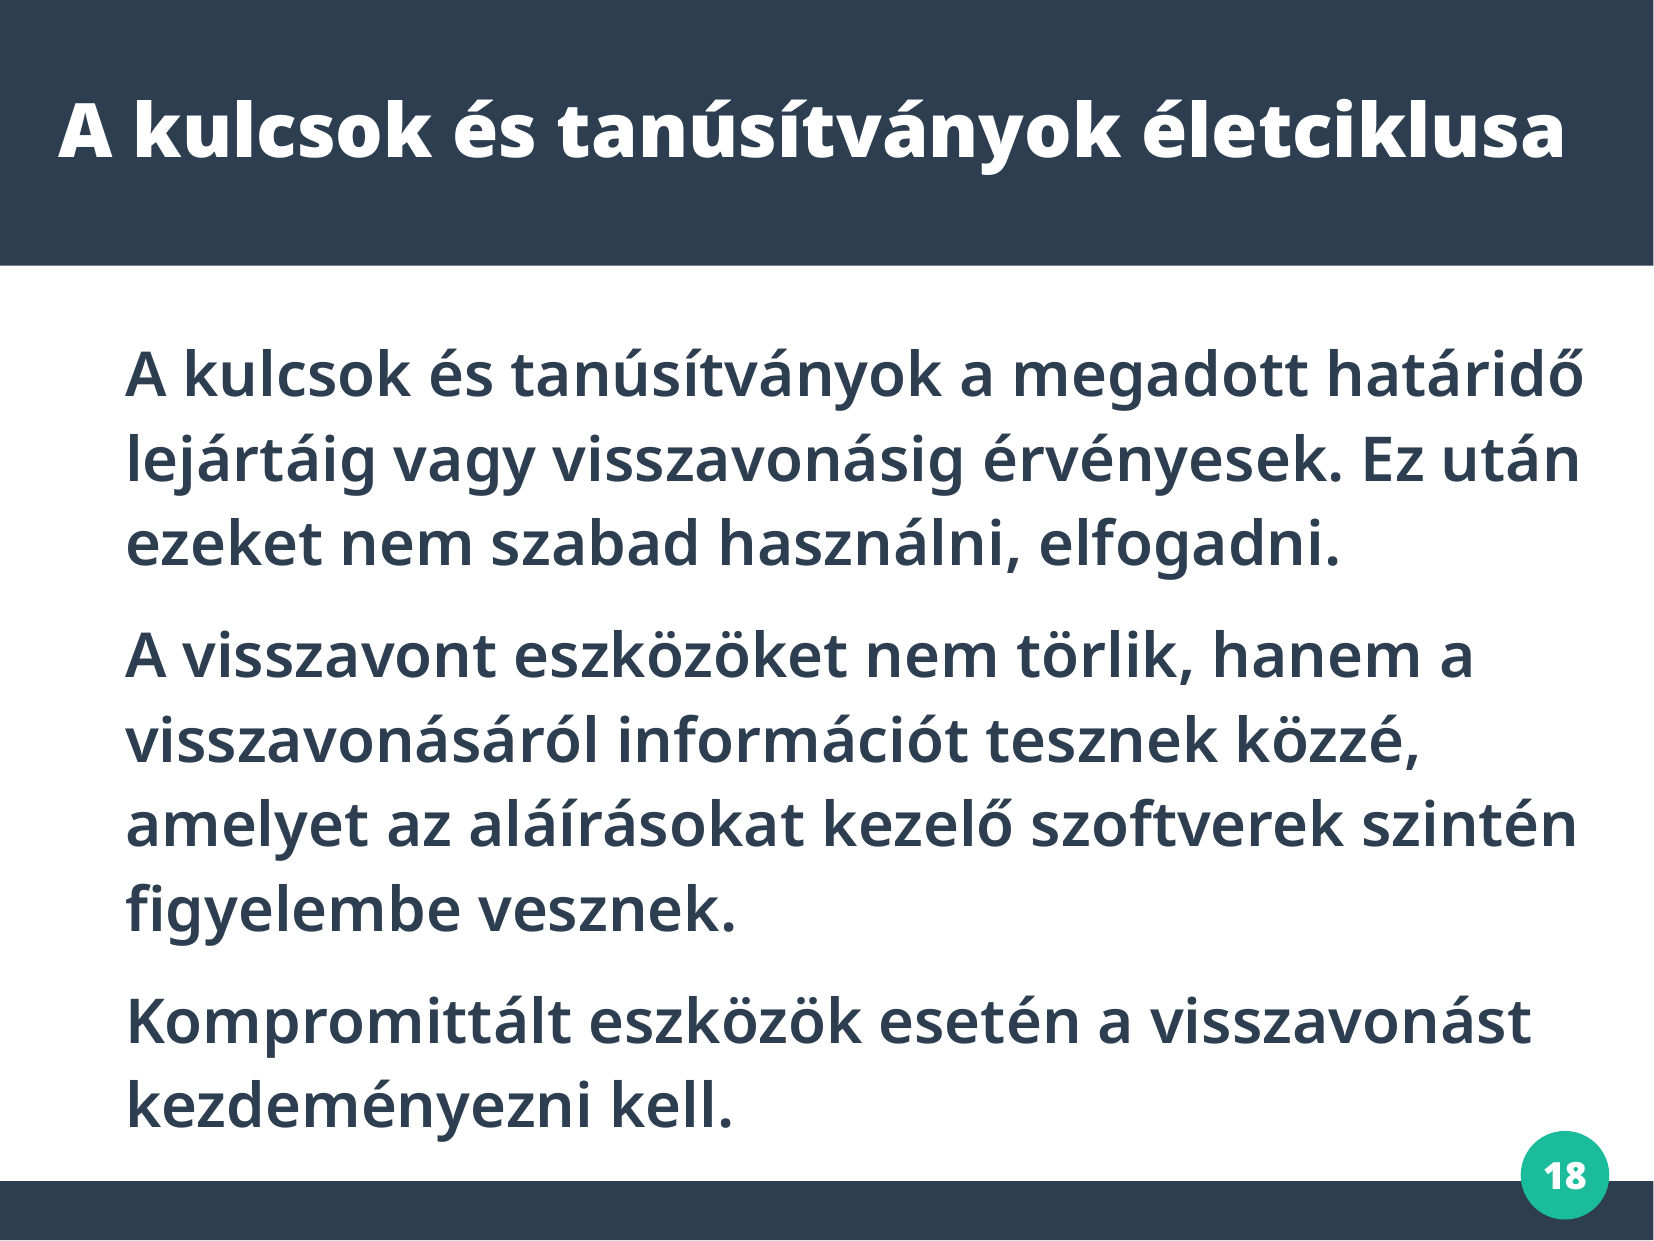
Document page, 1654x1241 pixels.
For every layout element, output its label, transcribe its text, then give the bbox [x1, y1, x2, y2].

title A kulcsok és tanúsítványok életciklusa [59, 49, 1595, 207]
list A kulcsok és tanúsítványok a megadott határidő lejártáig vagy visszavonásig érvényesek. Ez után ezeket nem szabad használni, elfogadni. A visszavont eszközöket nem törlik, hanem a visszavonásáról információt tesznek közzé, amelyet az aláírásokat kezelő szoftverek szintén figyelembe vesznek. Kompromittált eszközök esetén a visszavonást kezdeményezni kell. [59, 324, 1595, 1152]
